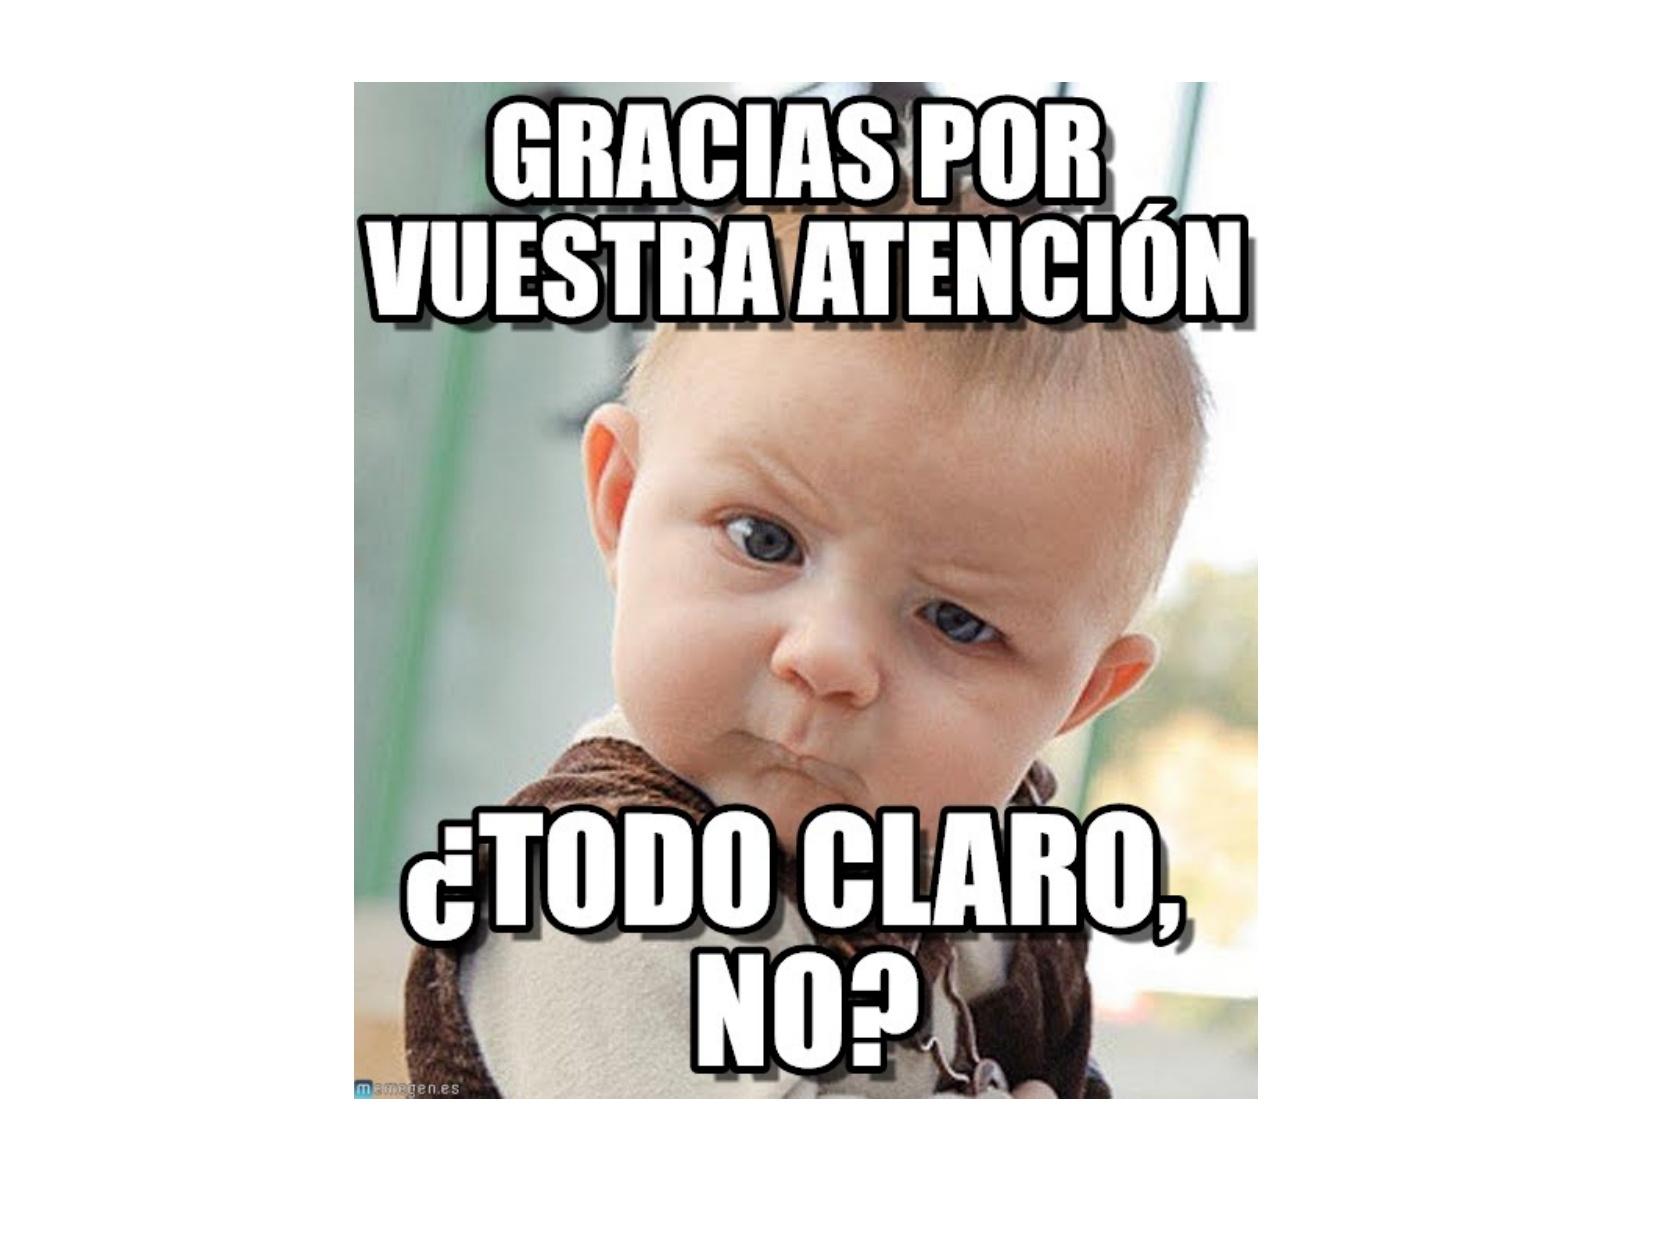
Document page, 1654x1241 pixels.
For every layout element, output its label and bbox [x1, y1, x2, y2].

picture [354, 82, 1258, 1099]
